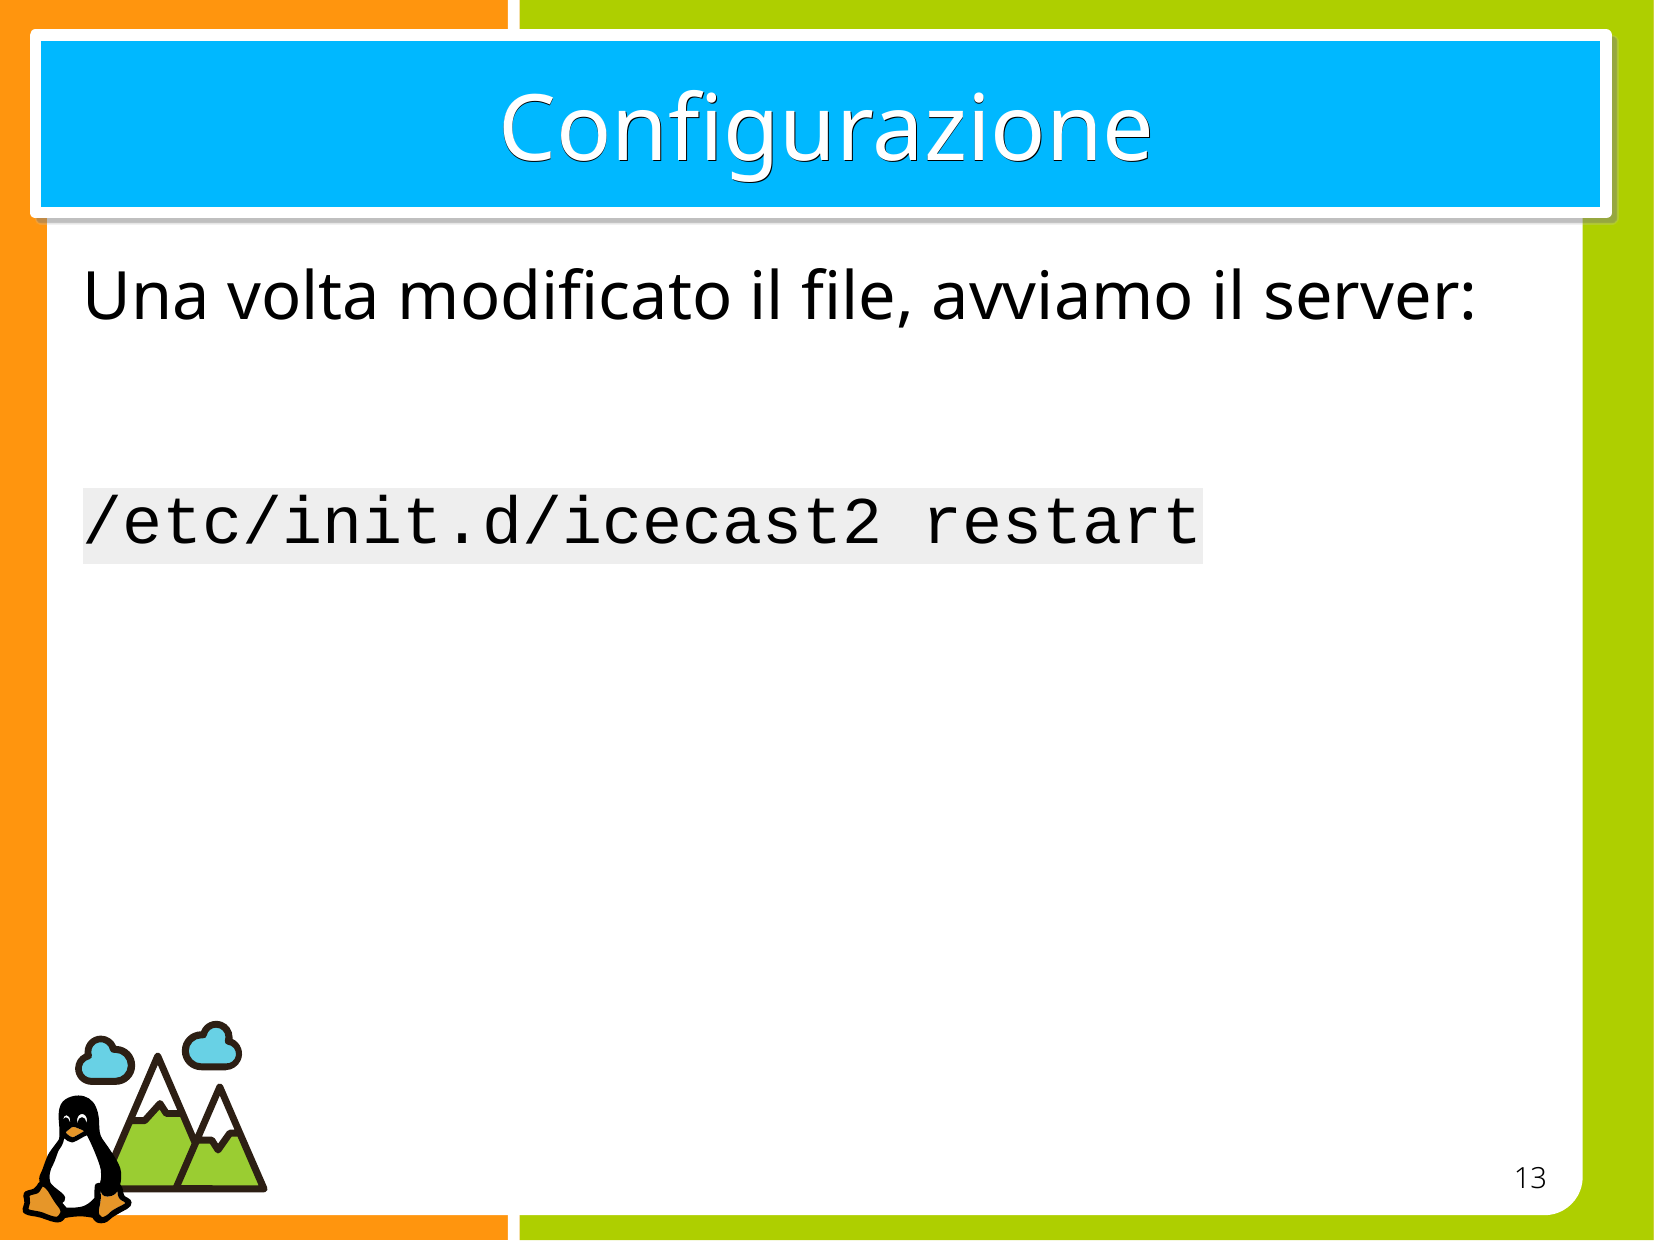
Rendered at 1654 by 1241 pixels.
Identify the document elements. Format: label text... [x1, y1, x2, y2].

title Configurazione [82, 49, 1571, 201]
list Una volta modificato il file, avviamo il server: /etc/init.d/icecast2 restart [82, 248, 1538, 968]
